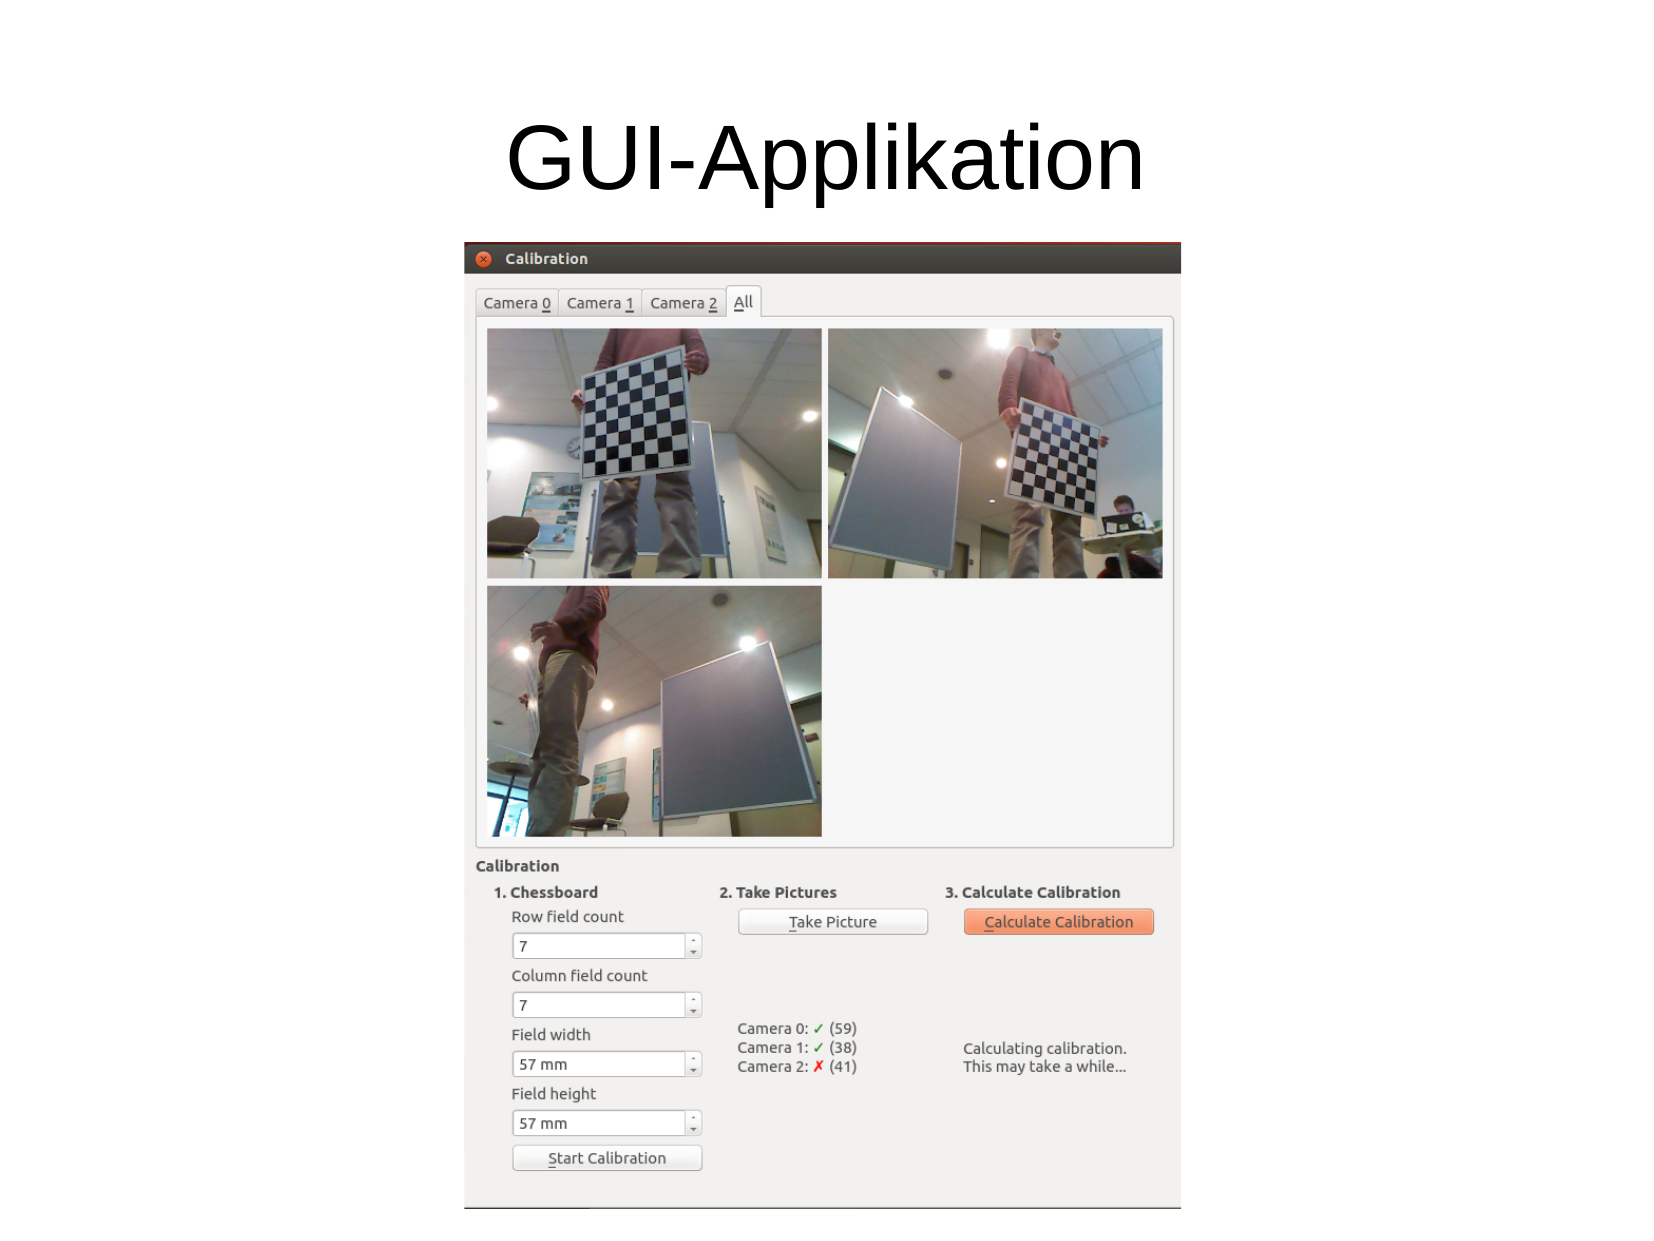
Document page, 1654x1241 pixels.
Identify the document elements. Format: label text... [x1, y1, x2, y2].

title GUI-Applikation [82, 49, 1571, 257]
picture [464, 242, 1182, 1210]
